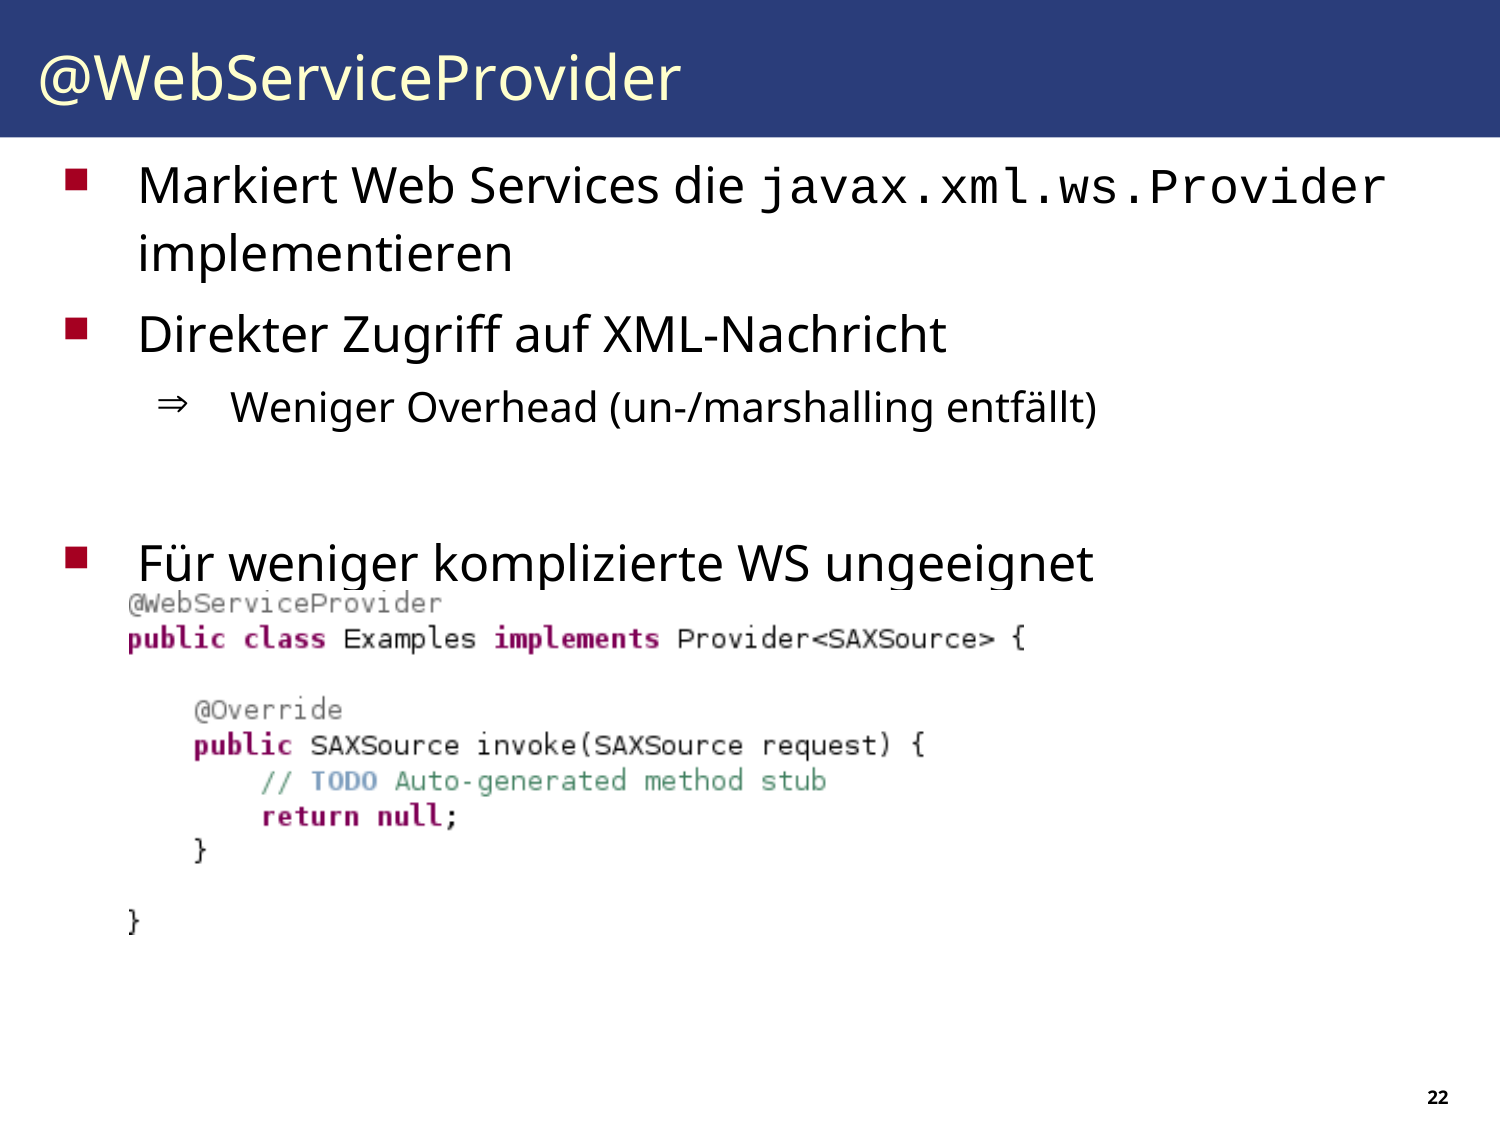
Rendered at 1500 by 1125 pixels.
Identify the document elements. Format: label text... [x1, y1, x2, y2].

list Markiert Web Services die javax.xml.ws.Provider implementieren Direkter Zugriff auf XML-Nachricht Weniger Overhead (un-/marshalling entfällt) Für weniger komplizierte WS ungeeignet [62, 151, 1449, 1087]
picture [129, 590, 1024, 935]
text_box @WebServiceProvider [37, 0, 1476, 151]
text_box 22 [1412, 1077, 1500, 1117]
